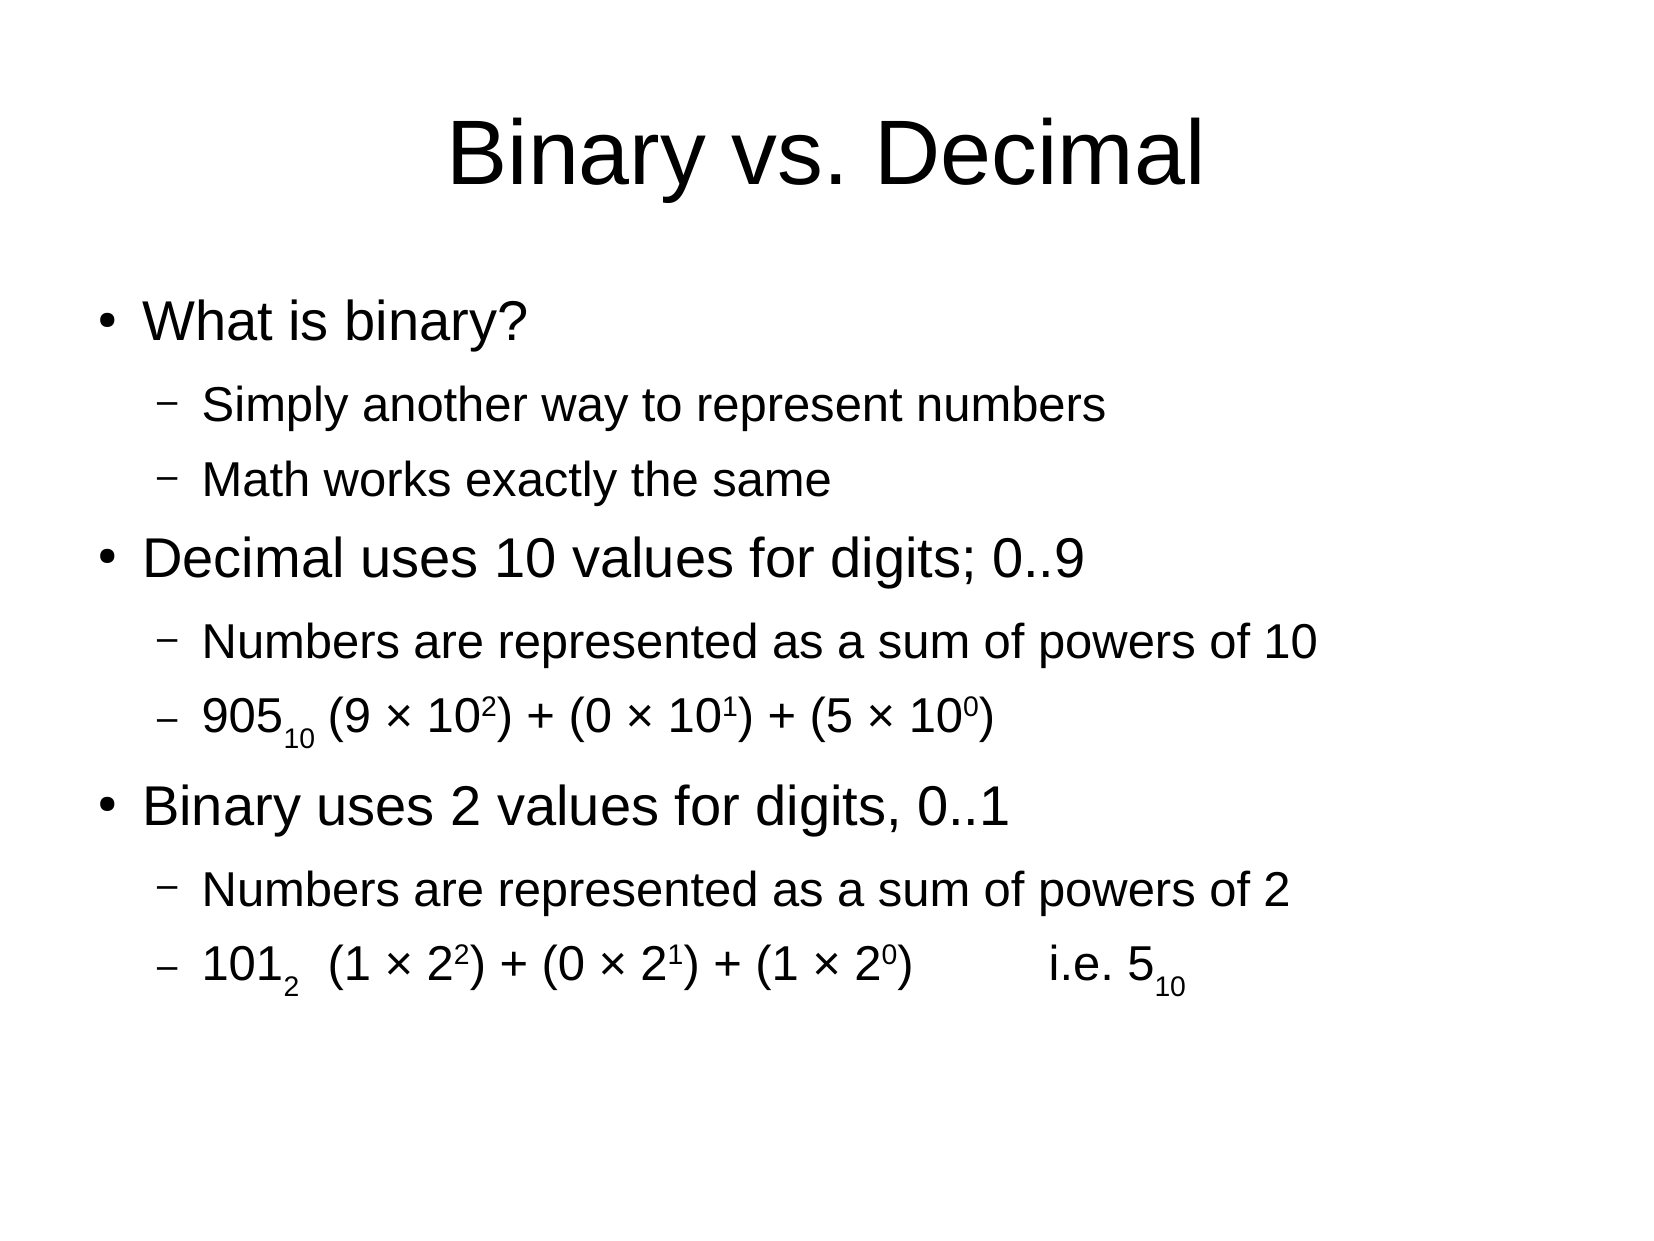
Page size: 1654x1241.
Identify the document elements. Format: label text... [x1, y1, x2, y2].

list What is binary? Simply another way to represent numbers Math works exactly the same Decimal uses 10 values for digits; 0..9 Numbers are represented as a sum of powers of 10 90510 (9 × 102) + (0 × 101) + (5 × 100) Binary uses 2 values for digits, 0..1 Numbers are represented as a sum of powers of 2 1012 (1 × 22) + (0 × 21) + (1 × 20) i.e. 510 [82, 290, 1571, 1010]
title Binary vs. Decimal [82, 49, 1571, 257]
